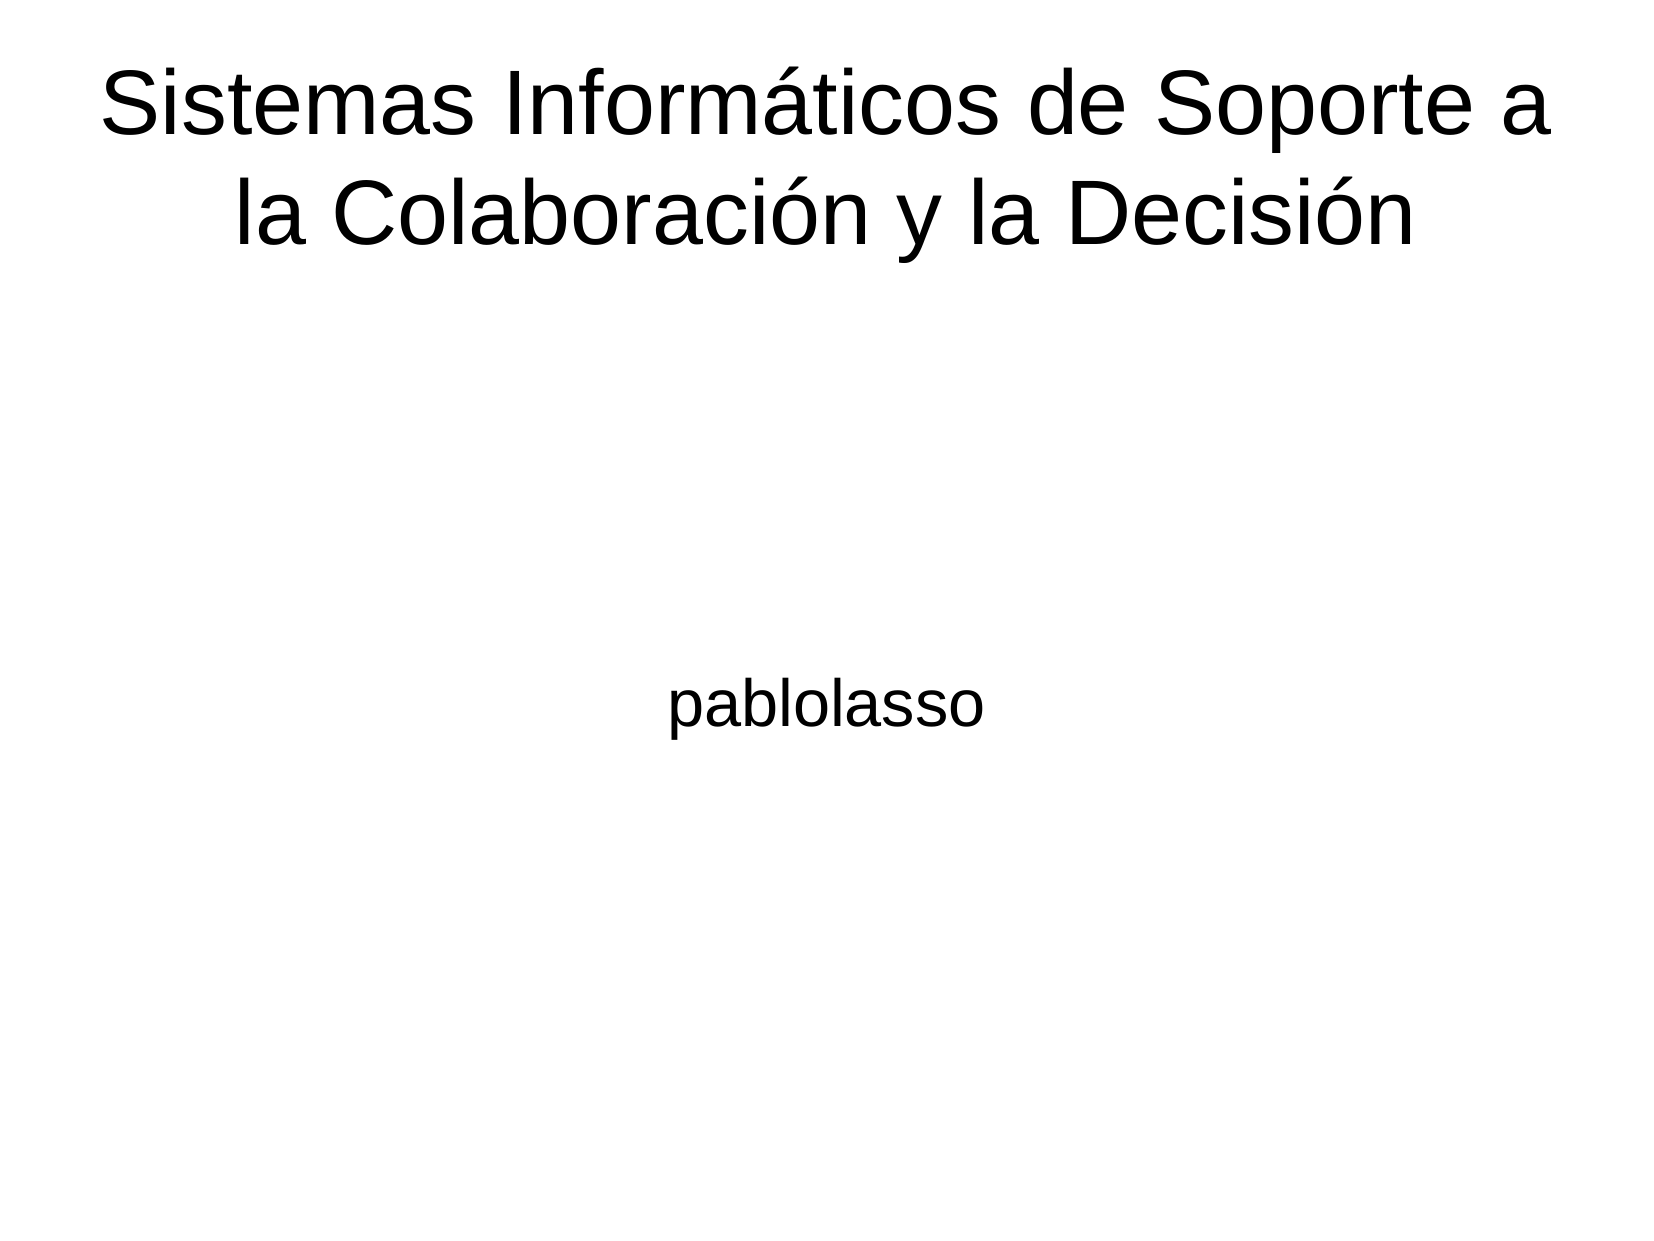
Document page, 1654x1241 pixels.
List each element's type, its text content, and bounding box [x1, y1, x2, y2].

subtitle pablolasso [82, 659, 1571, 740]
title Sistemas Informáticos de Soporte a la Colaboración y la Decisión [82, 49, 1571, 257]
